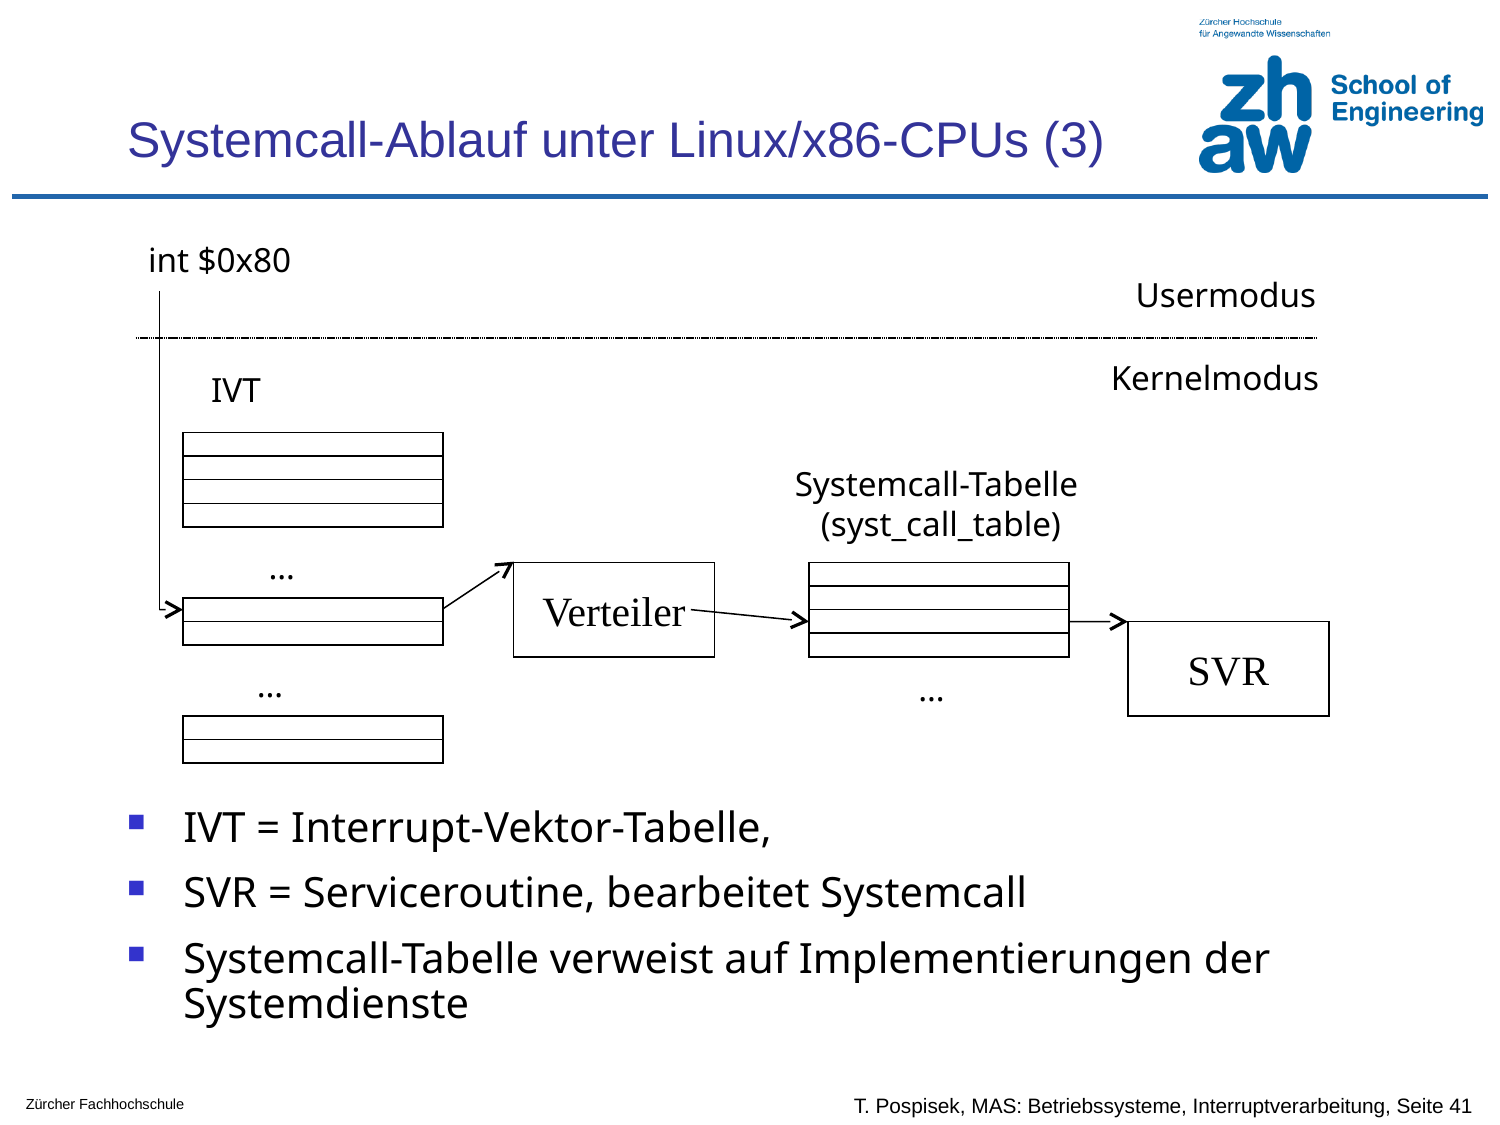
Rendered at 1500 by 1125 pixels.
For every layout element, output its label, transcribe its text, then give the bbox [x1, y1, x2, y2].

text_box int $0x80 [133, 231, 307, 287]
text_box [183, 597, 443, 646]
text_box [809, 562, 1069, 657]
text_box IVT [196, 361, 276, 417]
title Systemcall-Ablauf unter Linux/x86-CPUs (3) [112, 66, 1391, 175]
text_box Systemcall-Tabelle (syst_call_table) [780, 456, 1103, 551]
text_box … [253, 538, 325, 594]
text_box Usermodus [1120, 267, 1332, 322]
text_box [183, 432, 443, 528]
text_box [183, 716, 443, 764]
text_box IVT = Interrupt-Vektor-Tabelle, SVR = Serviceroutine, bearbeitet Systemcall Systemcall-Tabelle verweist auf Implementierungen der Systemdienste [112, 798, 1388, 949]
text_box SVR [1127, 621, 1329, 717]
picture [1199, 19, 1483, 173]
text_box Kernelmodus [1096, 349, 1335, 405]
text_box … [242, 656, 313, 712]
text_box … [903, 660, 975, 716]
text_box Verteiler [513, 562, 715, 657]
